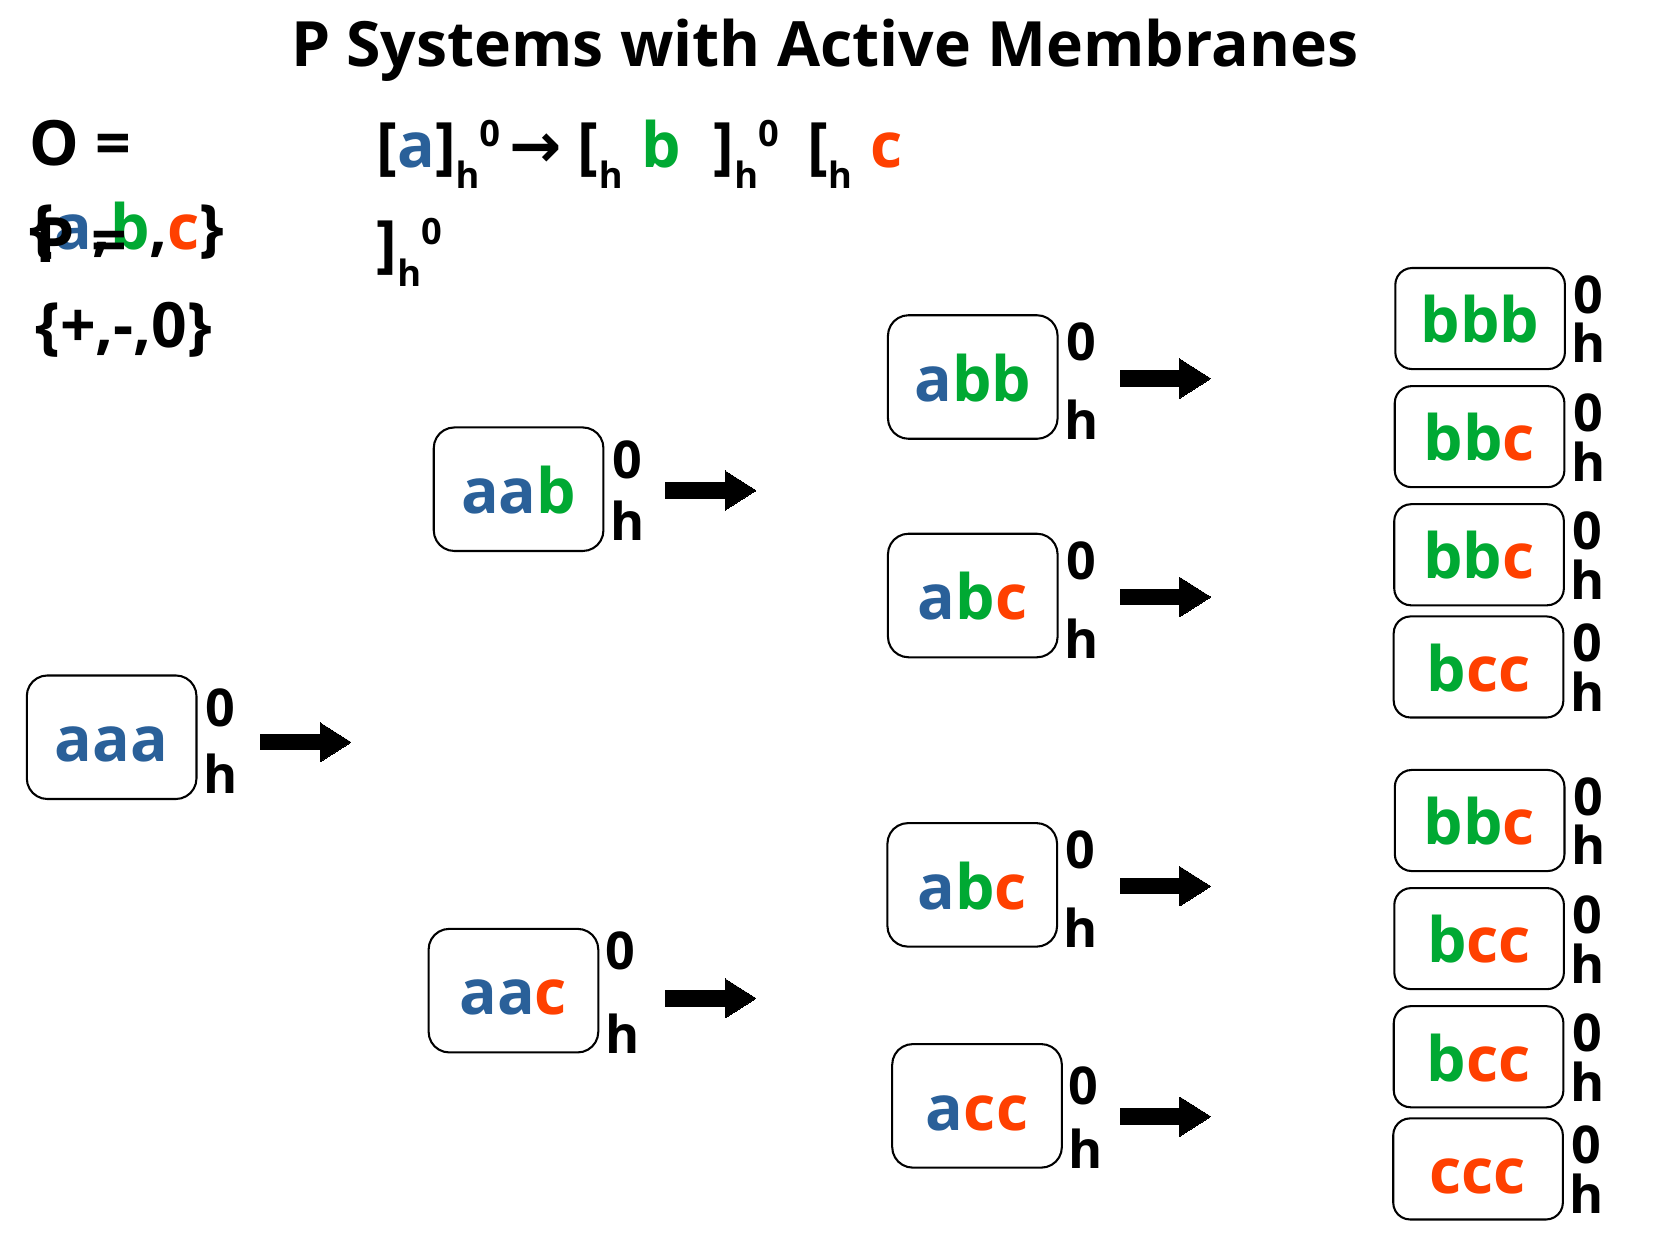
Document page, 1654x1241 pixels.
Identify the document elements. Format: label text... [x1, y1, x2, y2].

text_box h [595, 477, 637, 561]
text_box h [1053, 1126, 1117, 1190]
text_box P = {+,-,0} [20, 188, 306, 286]
text_box abc [887, 823, 1051, 947]
text_box h [1555, 648, 1597, 732]
text_box h [1555, 1038, 1597, 1121]
text_box bbc [1394, 504, 1557, 606]
text_box 0 [1051, 516, 1097, 600]
text_box 0 [1558, 250, 1604, 334]
text_box [665, 470, 756, 511]
text_box acc [892, 1044, 1053, 1168]
text_box h [1556, 920, 1598, 1004]
text_box h [188, 731, 230, 815]
text_box [a]h0 → [h b ]h0 [h c ]h0 [345, 93, 935, 205]
text_box 0 [1556, 1101, 1602, 1185]
text_box aab [433, 427, 597, 551]
text_box [260, 722, 351, 762]
text_box [1120, 1097, 1211, 1137]
text_box [1120, 577, 1211, 617]
text_box O = {a,b,c} [15, 90, 301, 189]
text_box 0 [1557, 486, 1603, 571]
text_box 0 [1051, 297, 1097, 382]
text_box [1120, 358, 1211, 399]
text_box bcc [1393, 1006, 1557, 1108]
text_box 0 [1557, 988, 1603, 1073]
text_box [665, 978, 756, 1018]
text_box h [590, 990, 654, 1074]
text_box h [1049, 376, 1091, 461]
text_box bcc [1393, 616, 1557, 718]
text_box h [1049, 595, 1091, 679]
text_box h [1049, 884, 1091, 969]
text_box 0 [1557, 870, 1603, 955]
text_box [1120, 866, 1211, 906]
text_box h [1555, 536, 1598, 619]
text_box 0 [1558, 752, 1604, 836]
text_box bbc [1394, 769, 1558, 872]
text_box h [1556, 802, 1598, 886]
text_box 0 [1053, 1041, 1117, 1126]
text_box aac [428, 928, 599, 1053]
text_box abc [887, 533, 1051, 658]
text_box aaa [26, 675, 190, 800]
text_box 0 [597, 415, 643, 500]
text_box 0 [590, 907, 636, 990]
text_box 0 [190, 664, 236, 748]
text_box 0 [1557, 599, 1603, 683]
text_box bcc [1394, 888, 1557, 990]
title P Systems with Active Membranes [0, 1, 1651, 84]
text_box 0 [1051, 805, 1097, 890]
text_box 0 [1558, 368, 1604, 453]
text_box abb [887, 315, 1051, 439]
text_box h [1557, 300, 1599, 384]
text_box h [1556, 418, 1598, 502]
text_box h [1554, 1150, 1597, 1234]
text_box ccc [1393, 1118, 1556, 1220]
text_box bbc [1394, 386, 1558, 488]
text_box bbb [1395, 267, 1558, 370]
